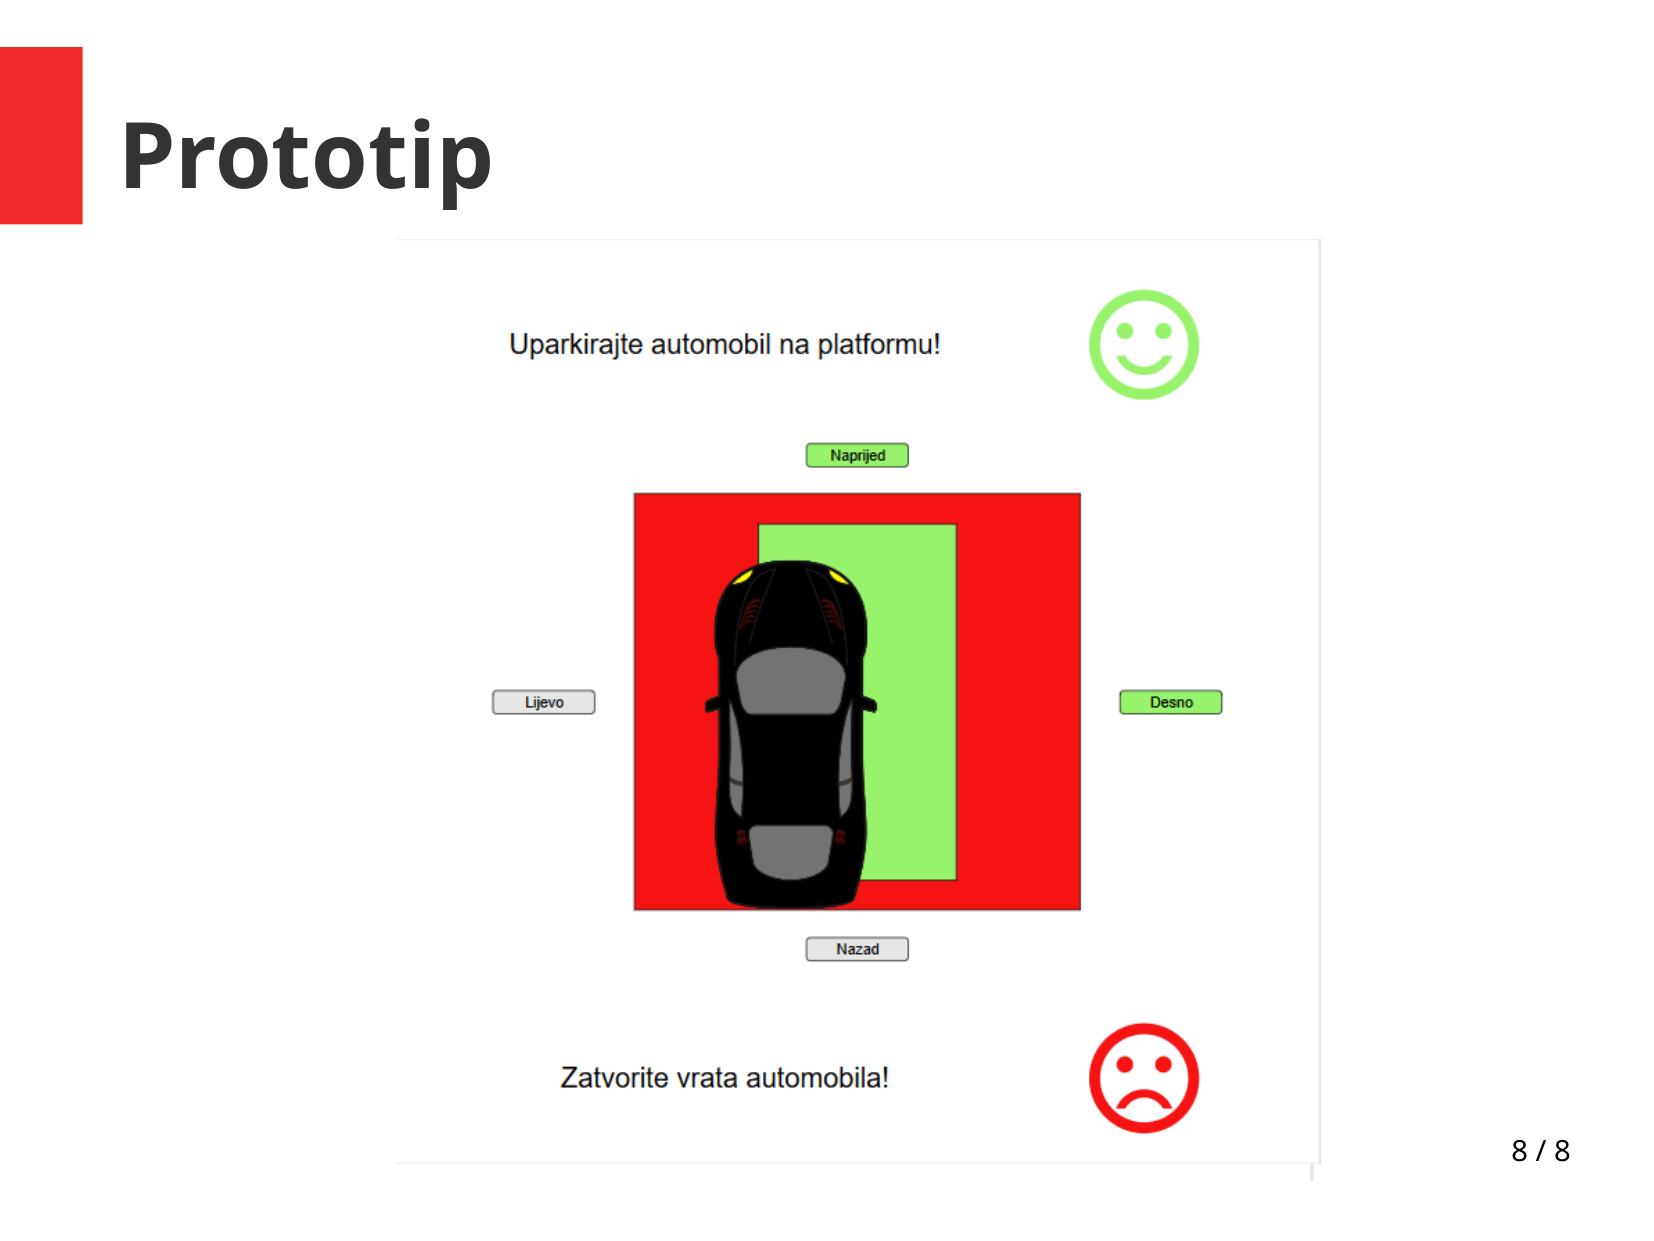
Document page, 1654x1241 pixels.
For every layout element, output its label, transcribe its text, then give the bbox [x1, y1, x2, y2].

title Prototip [118, 49, 1571, 257]
picture [386, 239, 1321, 1181]
